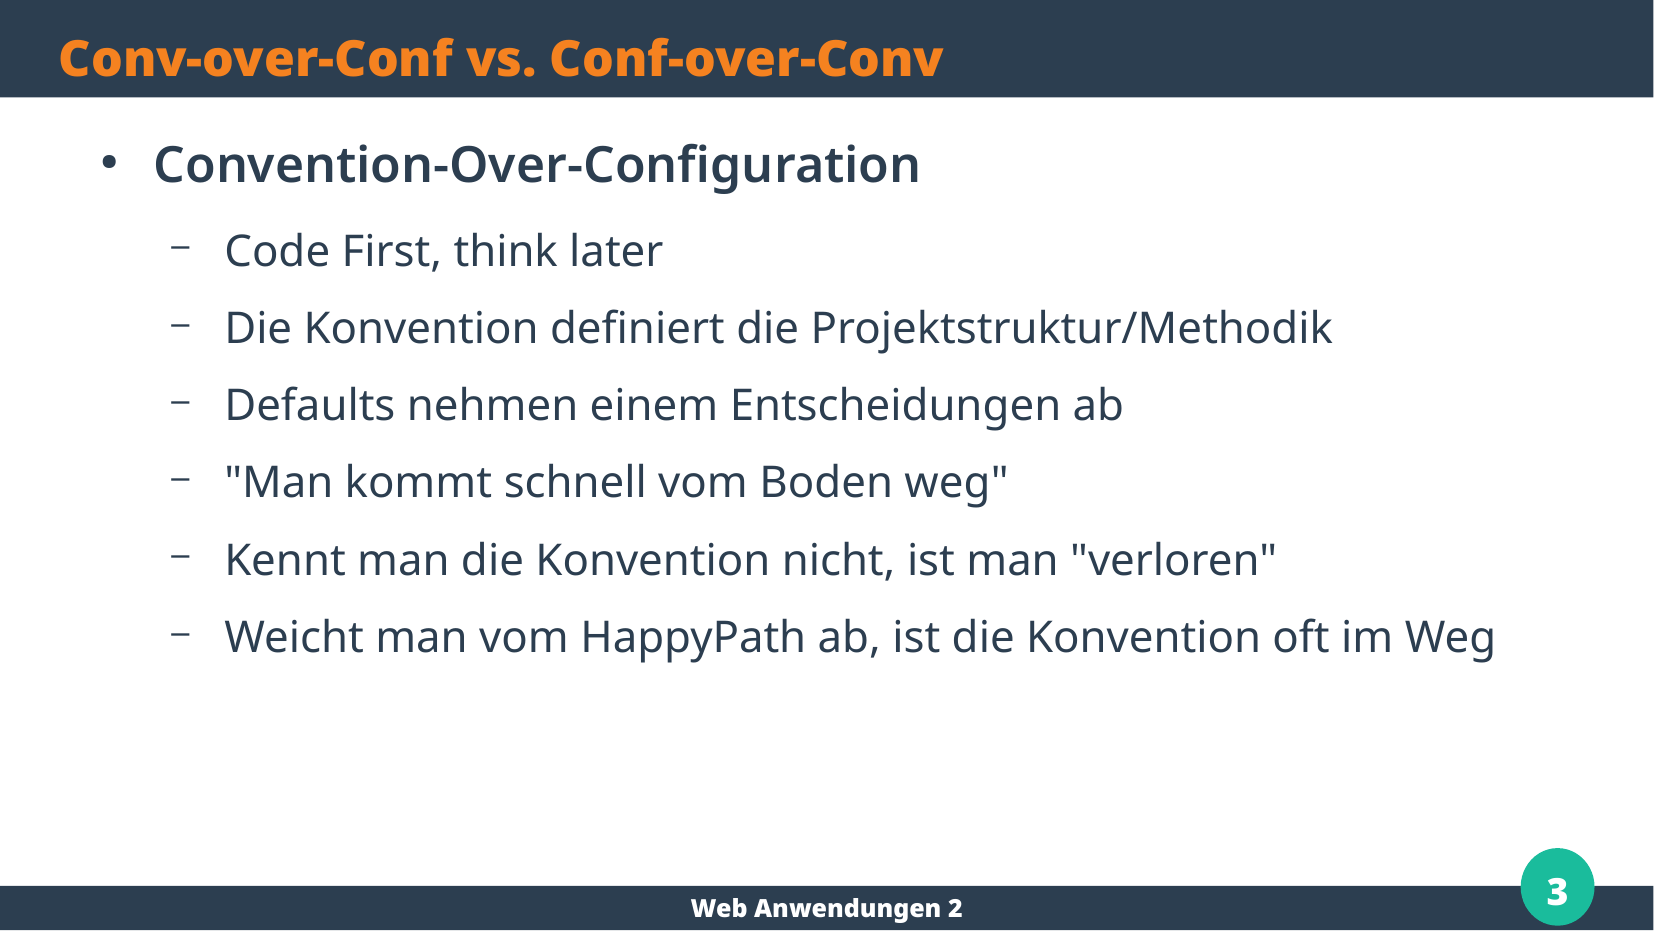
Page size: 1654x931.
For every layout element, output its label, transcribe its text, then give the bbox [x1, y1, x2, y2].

list Convention-Over-Configuration Code First, think later Die Konvention definiert die Projektstruktur/Methodik Defaults nehmen einem Entscheidungen ab "Man kommt schnell vom Boden weg" Kennt man die Konvention nicht, ist man "verloren" Weicht man vom HappyPath ab, ist die Konvention oft im Weg [82, 129, 1571, 851]
title Conv-over-Conf vs. Conf-over-Conv [59, 0, 1595, 92]
